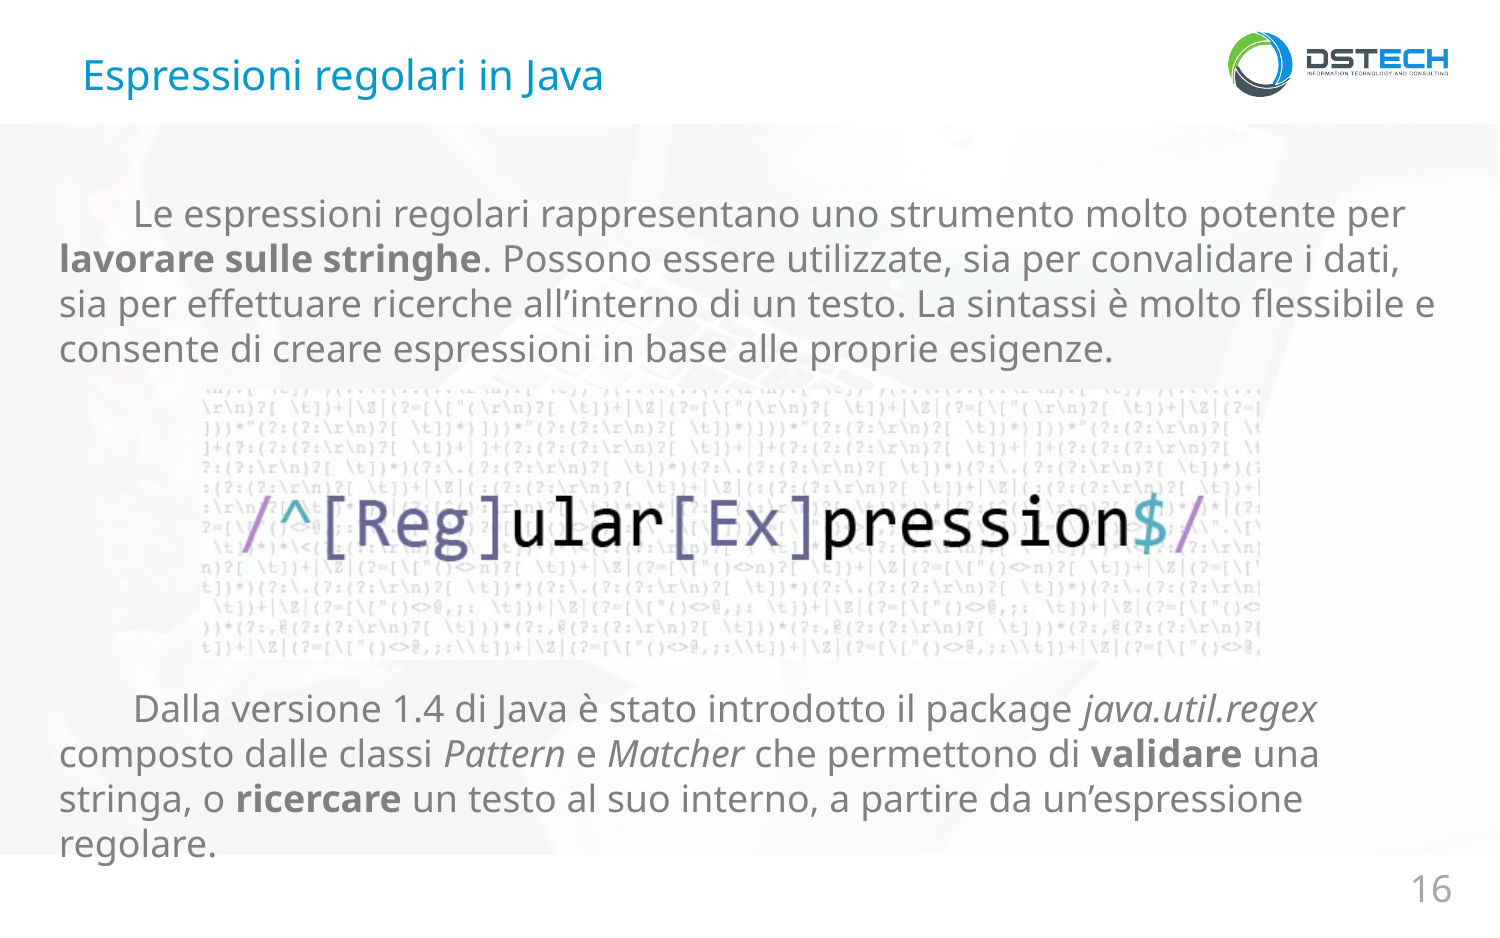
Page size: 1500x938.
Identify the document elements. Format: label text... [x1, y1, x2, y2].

picture [1228, 31, 1448, 97]
picture [200, 389, 1260, 660]
text_box Espressioni regolari in Java [67, 41, 1034, 107]
picture [0, 124, 1497, 855]
text_box 16 [1381, 864, 1460, 910]
text_box Le espressioni regolari rappresentano uno strumento molto potente per lavorare sulle stringhe. Possono essere utilizzate, sia per convalidare i dati, sia per effettuare ricerche all’interno di un testo. La sintassi è molto flessibile e consente di creare espressioni in base alle proprie esigenze. Dalla versione 1.4 di Java è stato introdotto il package java.util.regex composto dalle classi Pattern e Matcher che permettono di validare una stringa, o ricercare un testo al suo interno, a partire da un’espressione regolare. [59, 145, 1453, 871]
